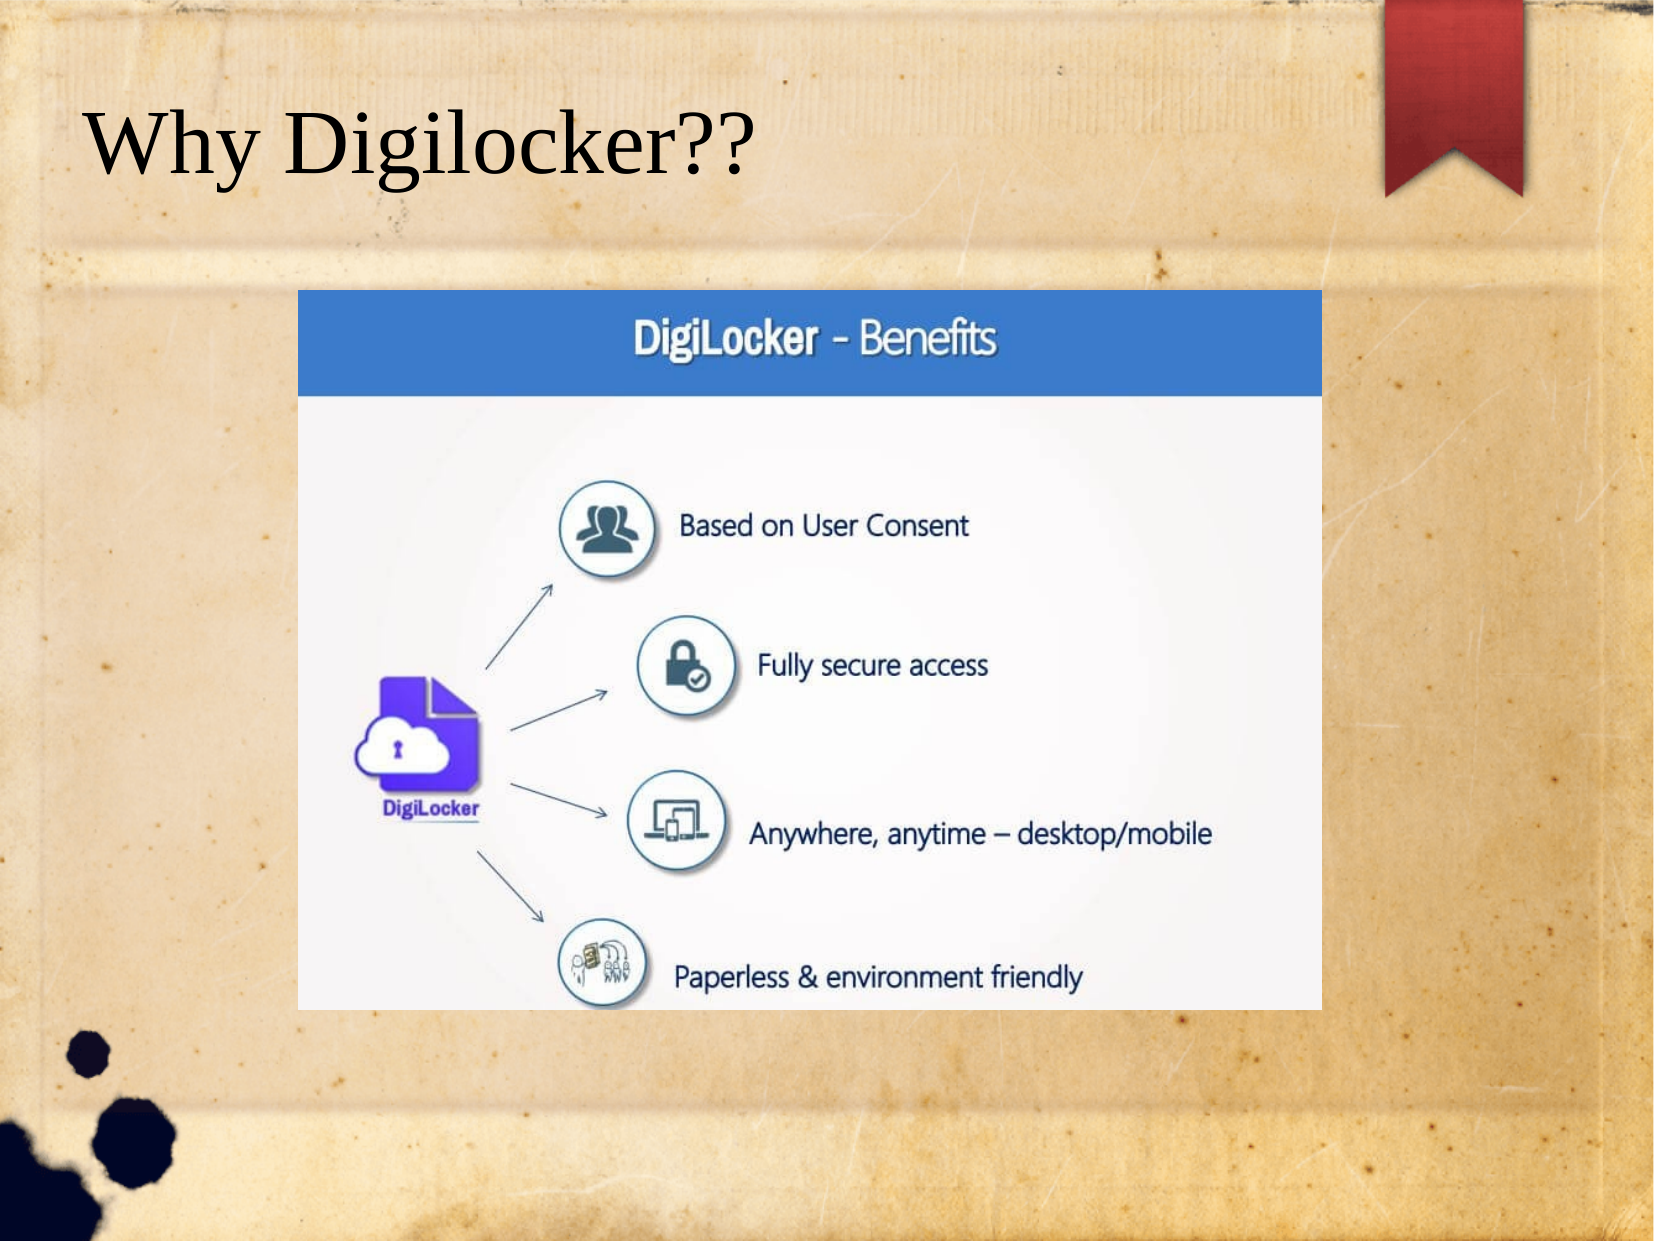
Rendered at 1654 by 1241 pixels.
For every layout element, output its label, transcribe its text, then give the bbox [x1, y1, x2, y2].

picture [0, 0, 1654, 1241]
title Why Digilocker?? [82, 49, 1347, 237]
